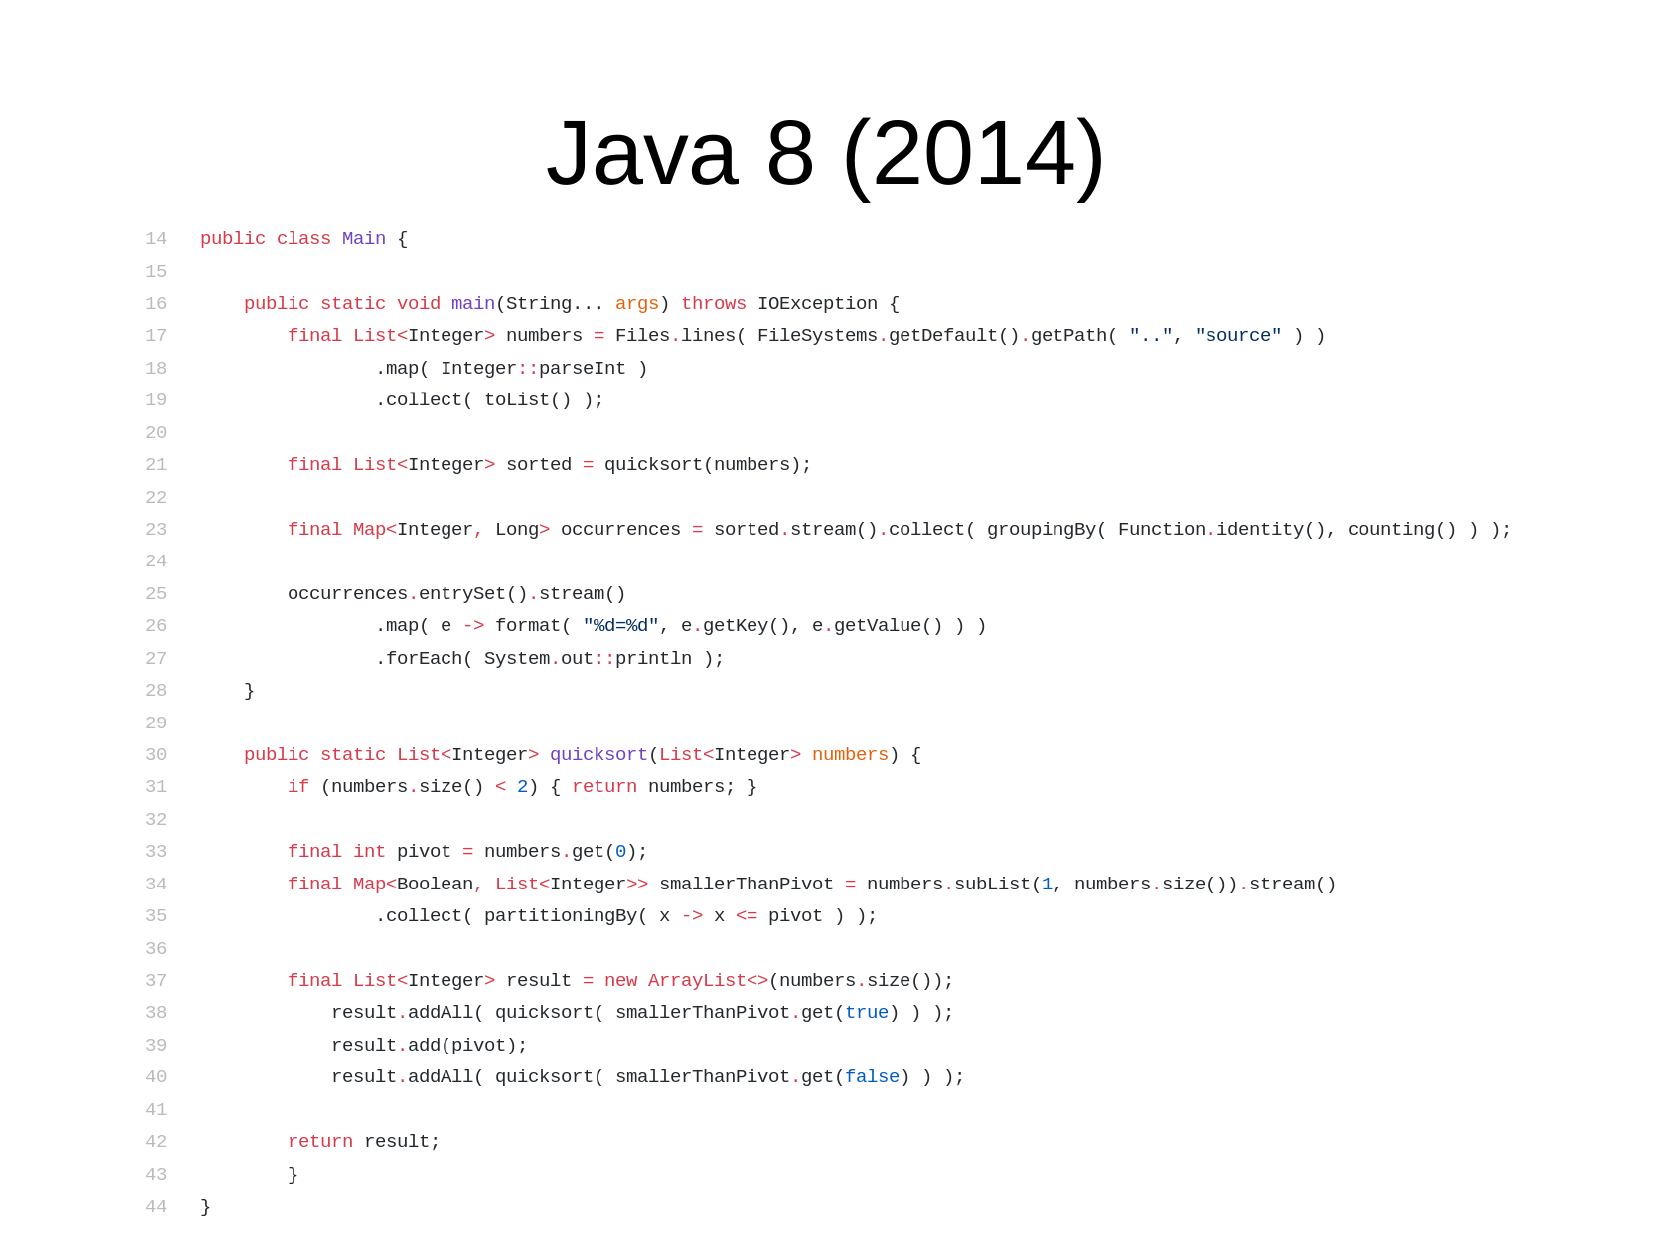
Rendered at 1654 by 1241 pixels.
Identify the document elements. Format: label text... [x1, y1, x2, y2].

title Java 8 (2014) [82, 49, 1571, 257]
picture [141, 228, 1512, 1218]
